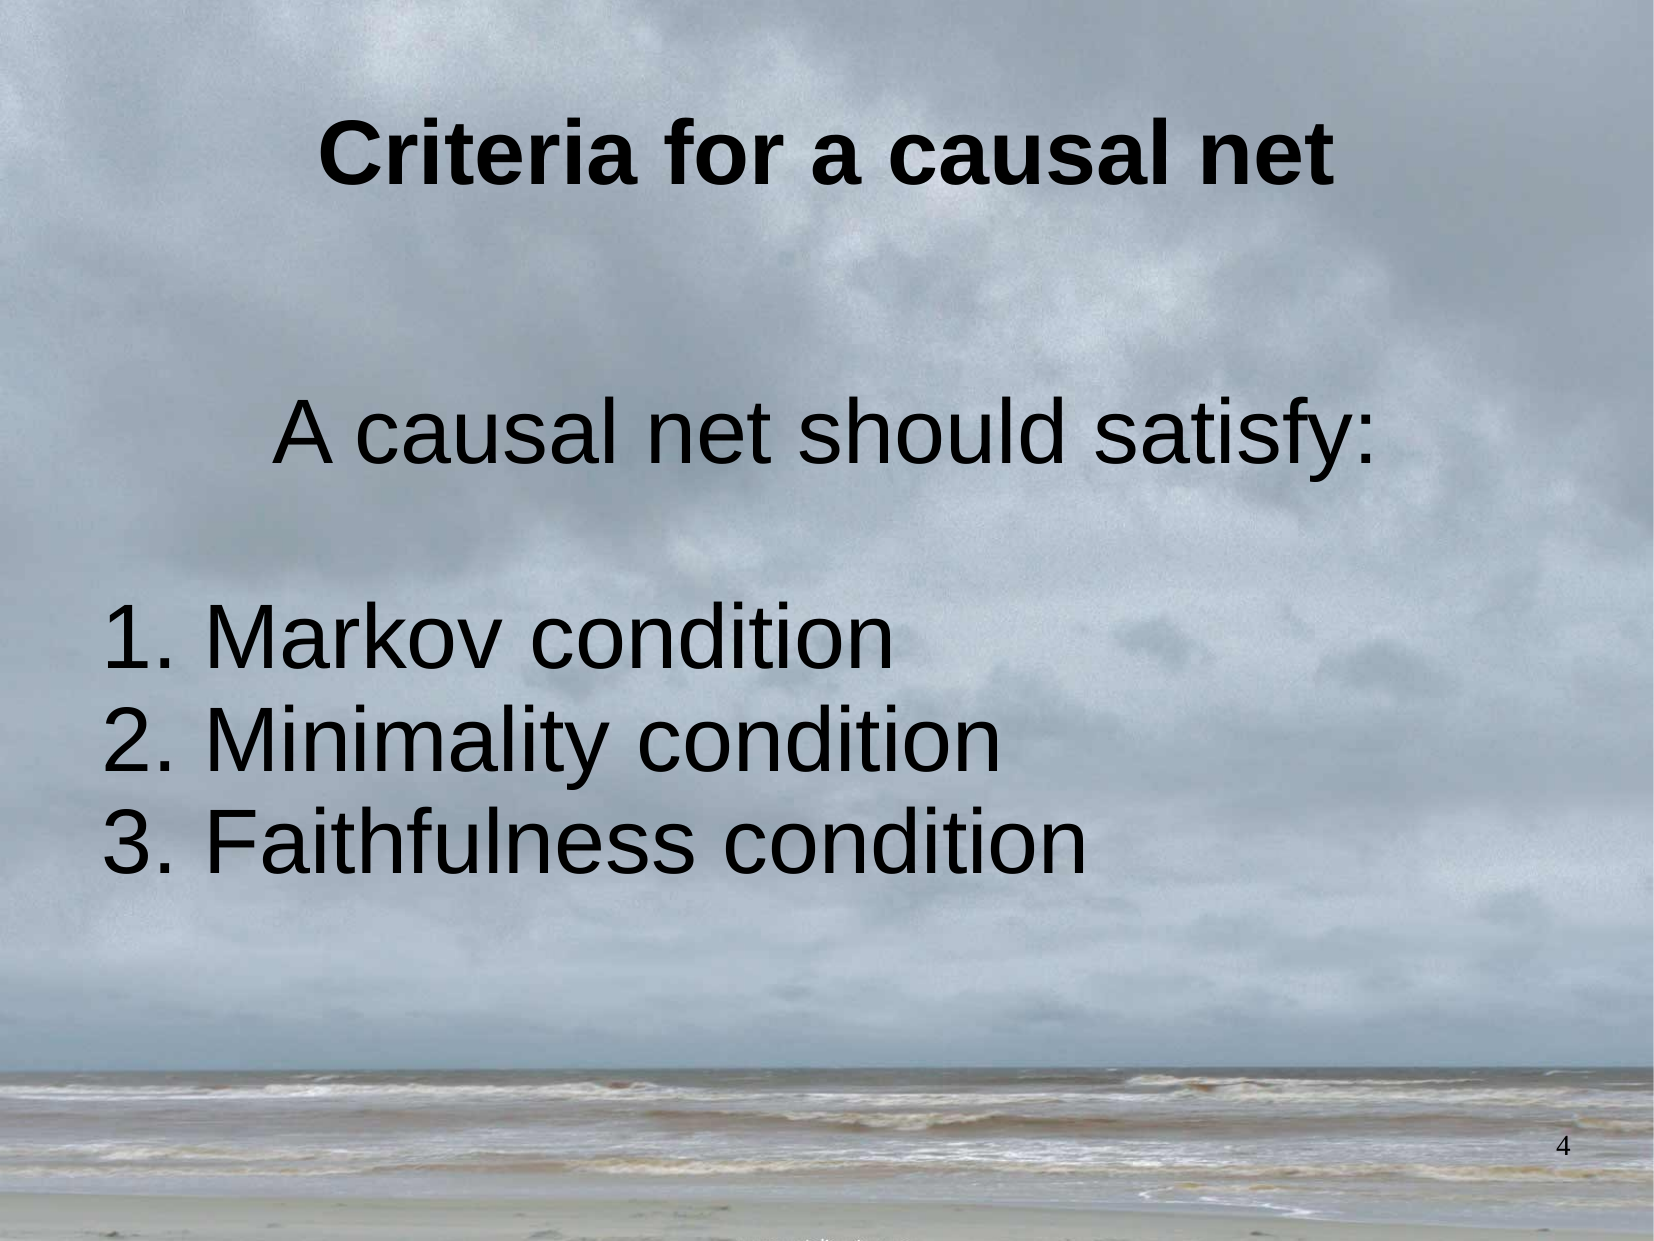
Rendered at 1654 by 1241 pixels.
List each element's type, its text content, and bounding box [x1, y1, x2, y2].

picture [0, 0, 1654, 1241]
title Criteria for a causal net [82, 49, 1571, 257]
subtitle A causal net should satisfy: Markov condition Minimality condition Faithfulness condition [82, 277, 1571, 997]
